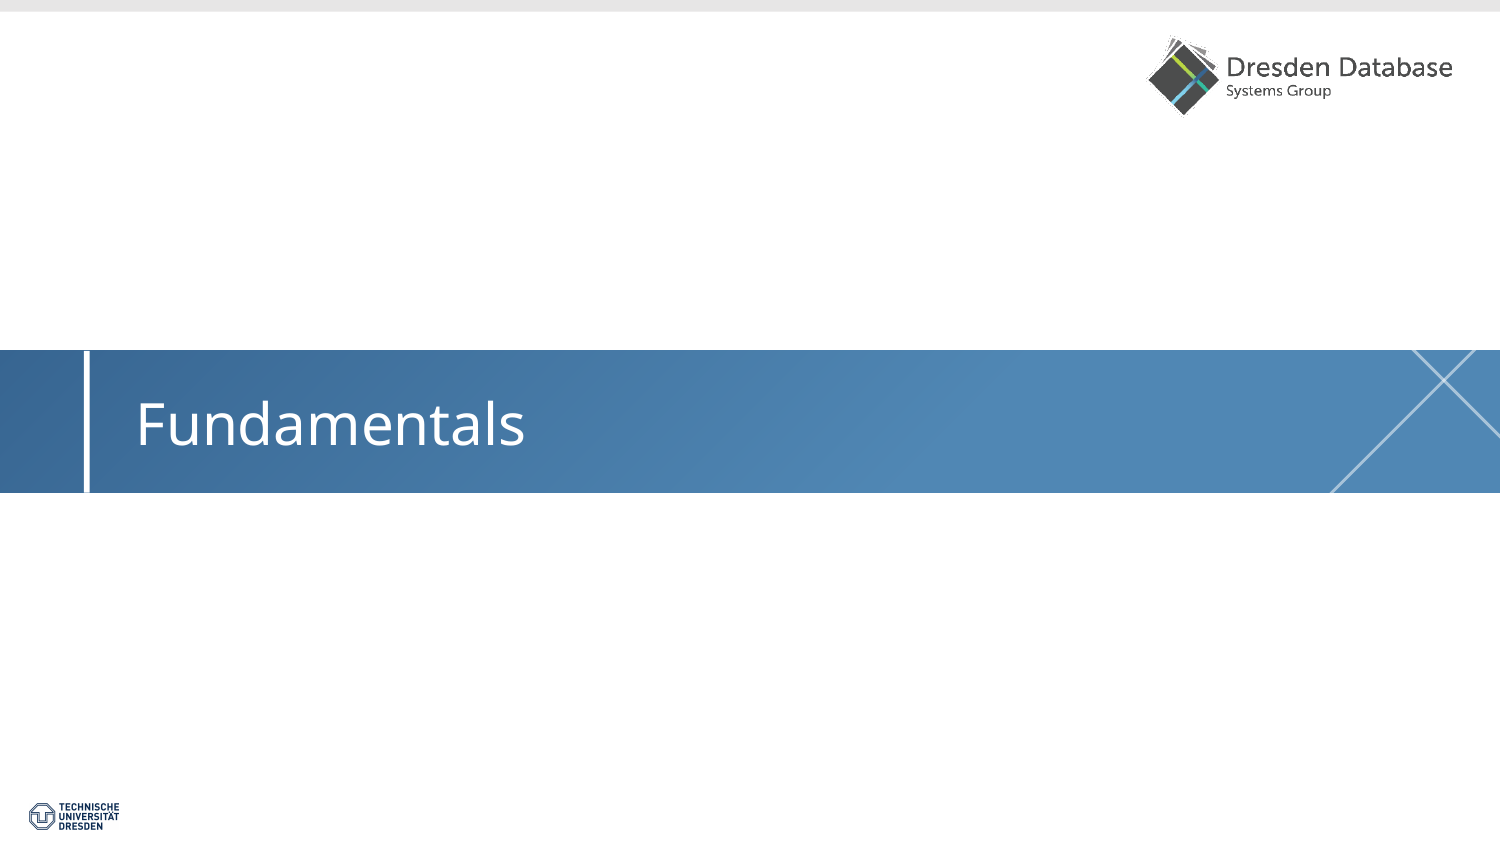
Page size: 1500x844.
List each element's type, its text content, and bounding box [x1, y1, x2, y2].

picture [29, 803, 119, 830]
title Fundamentals [121, 386, 1362, 458]
picture [1145, 35, 1453, 118]
